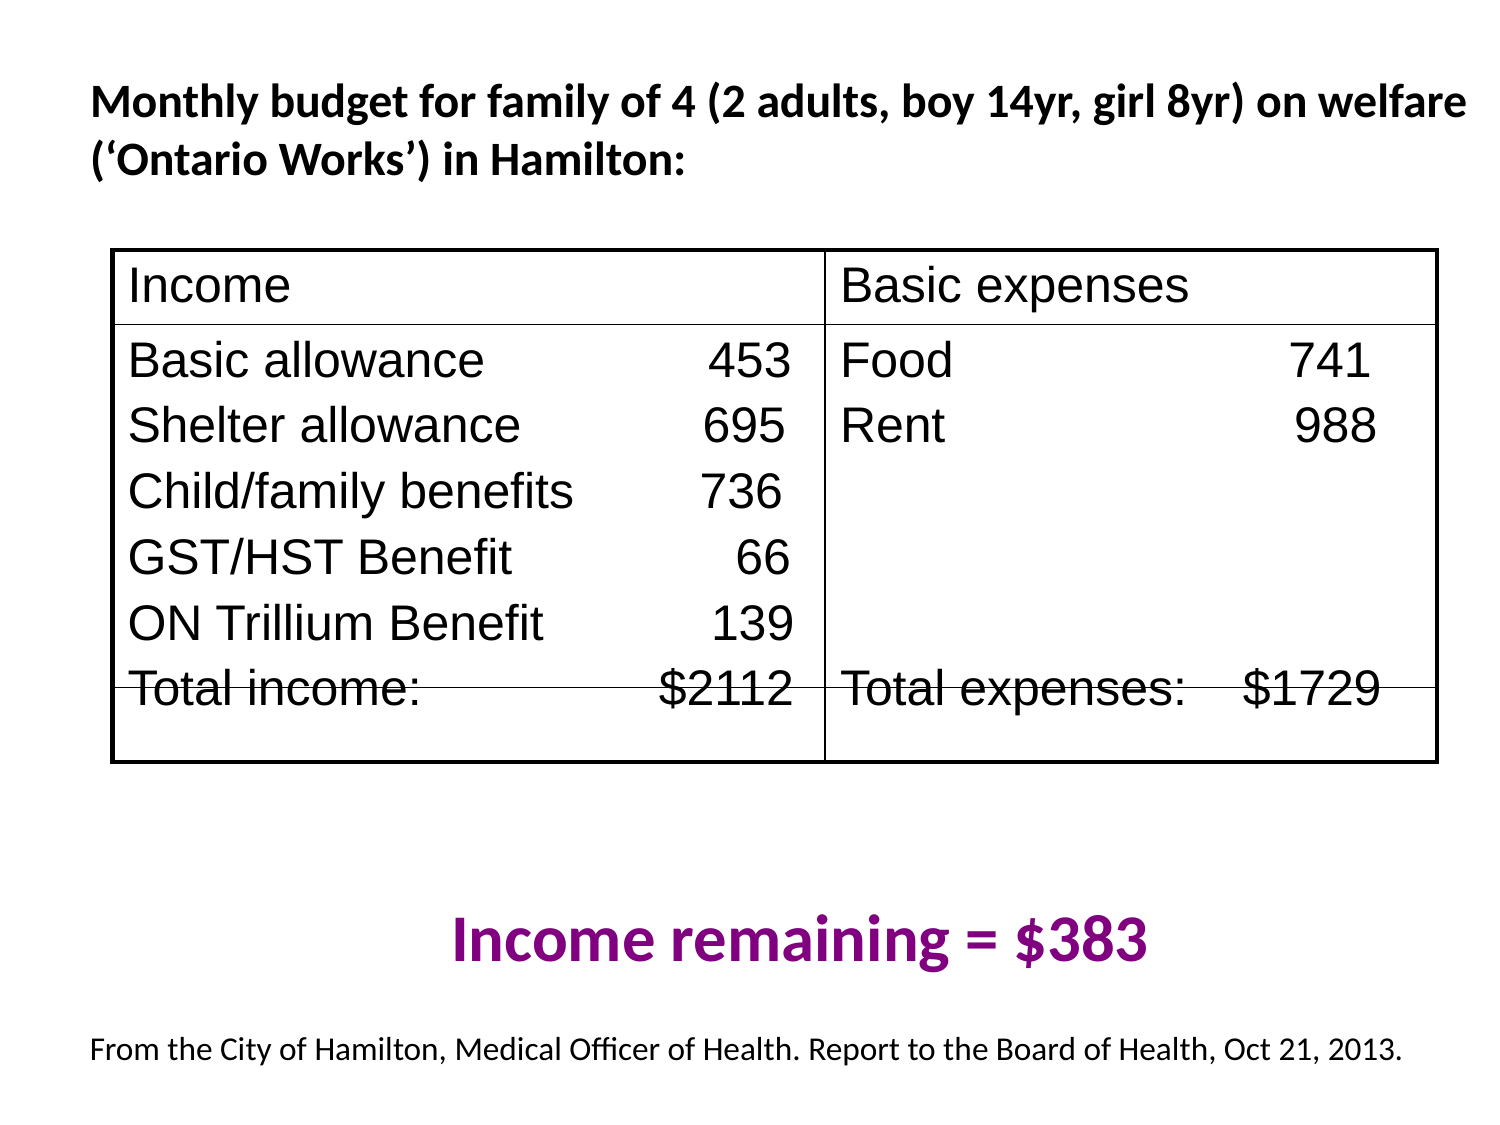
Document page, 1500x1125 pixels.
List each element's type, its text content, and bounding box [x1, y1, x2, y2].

table_cell Basic allowance 453 Shelter allowance 695 Child/family benefits 736 GST/HST Benefit 66 ON Trillium Benefit 139 Total income: $2112 [115, 688, 824, 760]
table_cell Food 741 Rent 988 Total expenses: $1729 [826, 688, 1435, 760]
table_header Basic expenses [826, 252, 1435, 324]
text_box From the City of Hamilton, Medical Officer of Health. Report to the Board of Health, Oct 21, 2013. [75, 1019, 1463, 1075]
table_cell Basic allowance 453 Shelter allowance 695 Child/family benefits 736 GST/HST Benefit 66 ON Trillium Benefit 139 Total income: $2112 [115, 325, 824, 687]
table_cell Food 741 Rent 988 Total expenses: $1729 [826, 325, 1435, 687]
table_header Income [115, 252, 824, 324]
title Monthly budget for family of 4 (2 adults, boy 14yr, girl 8yr) on welfare (‘Ontario Works’) in Hamilton: [75, 62, 1500, 193]
text_box Income remaining = $383 [99, 887, 1500, 983]
